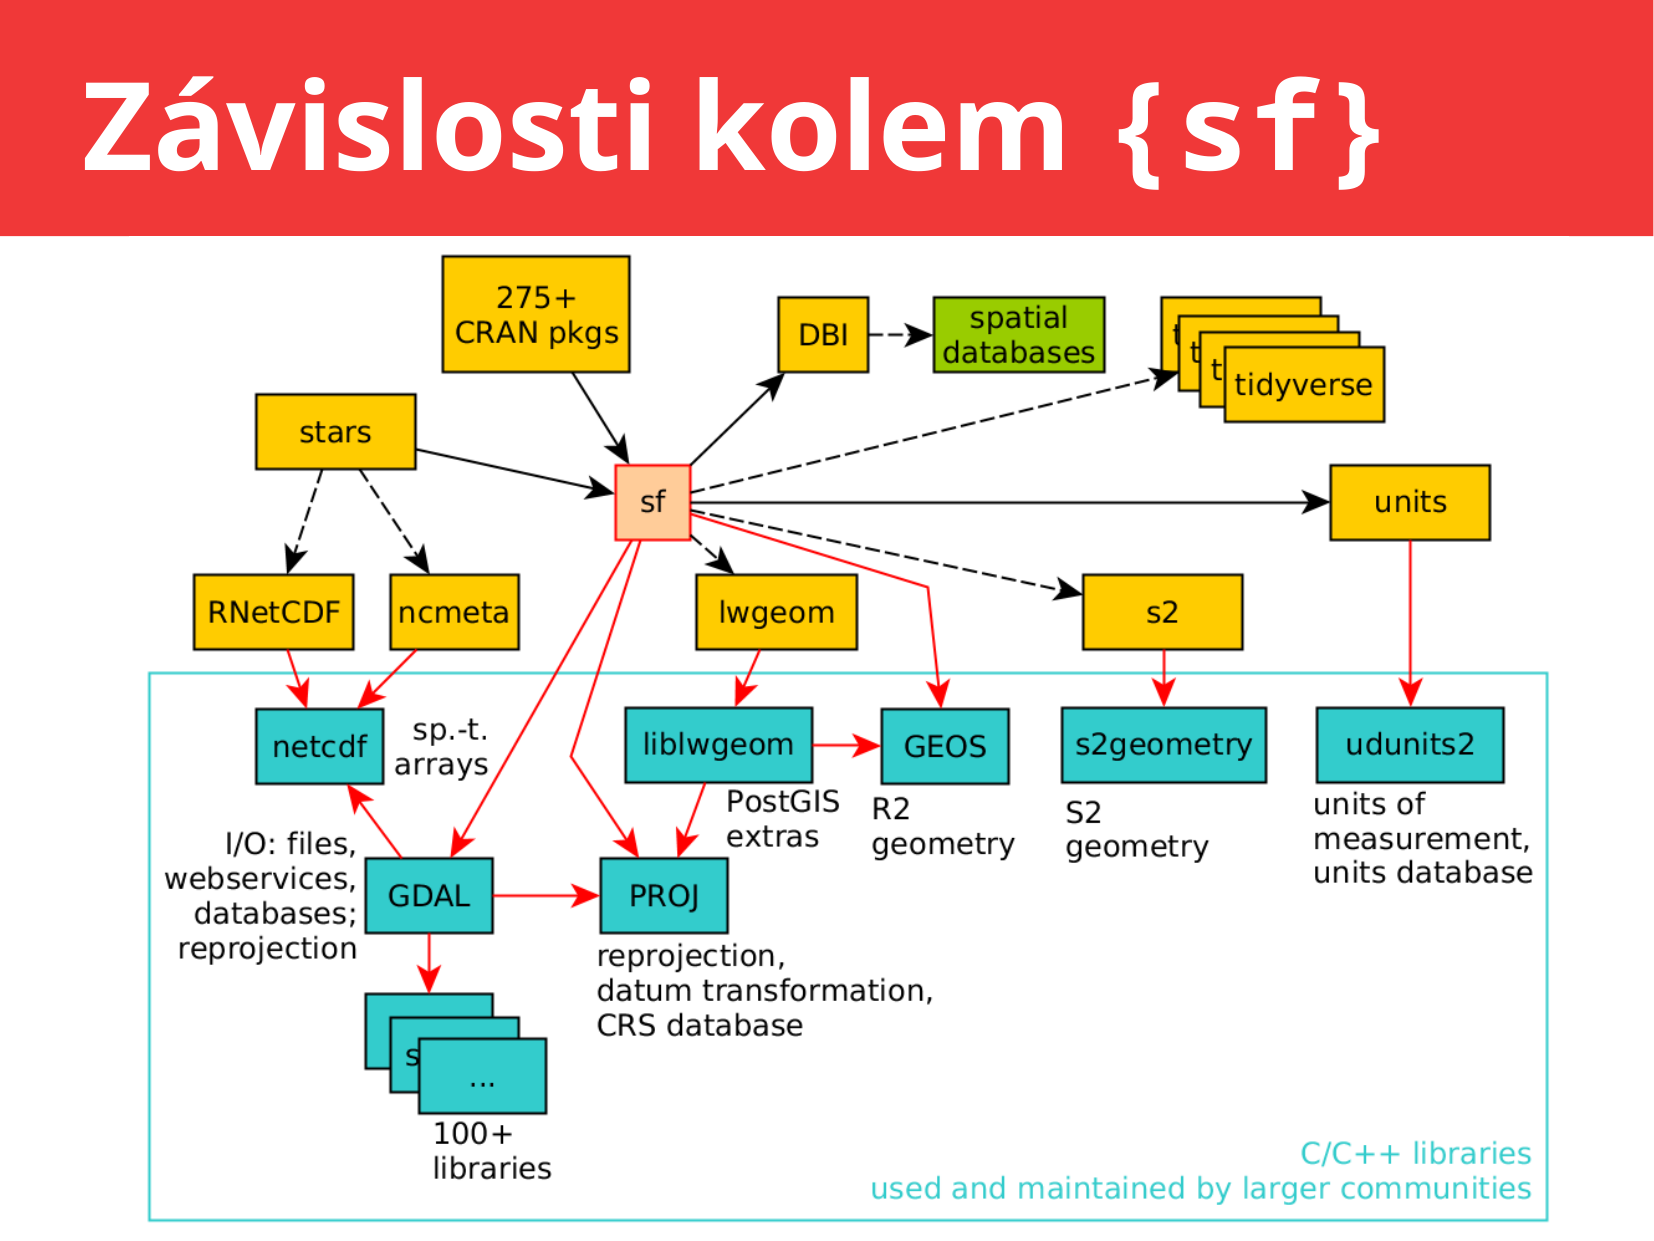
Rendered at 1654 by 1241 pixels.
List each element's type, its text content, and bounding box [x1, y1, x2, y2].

picture [129, 236, 1569, 1241]
title Závislosti kolem {sf} [82, 19, 1571, 227]
